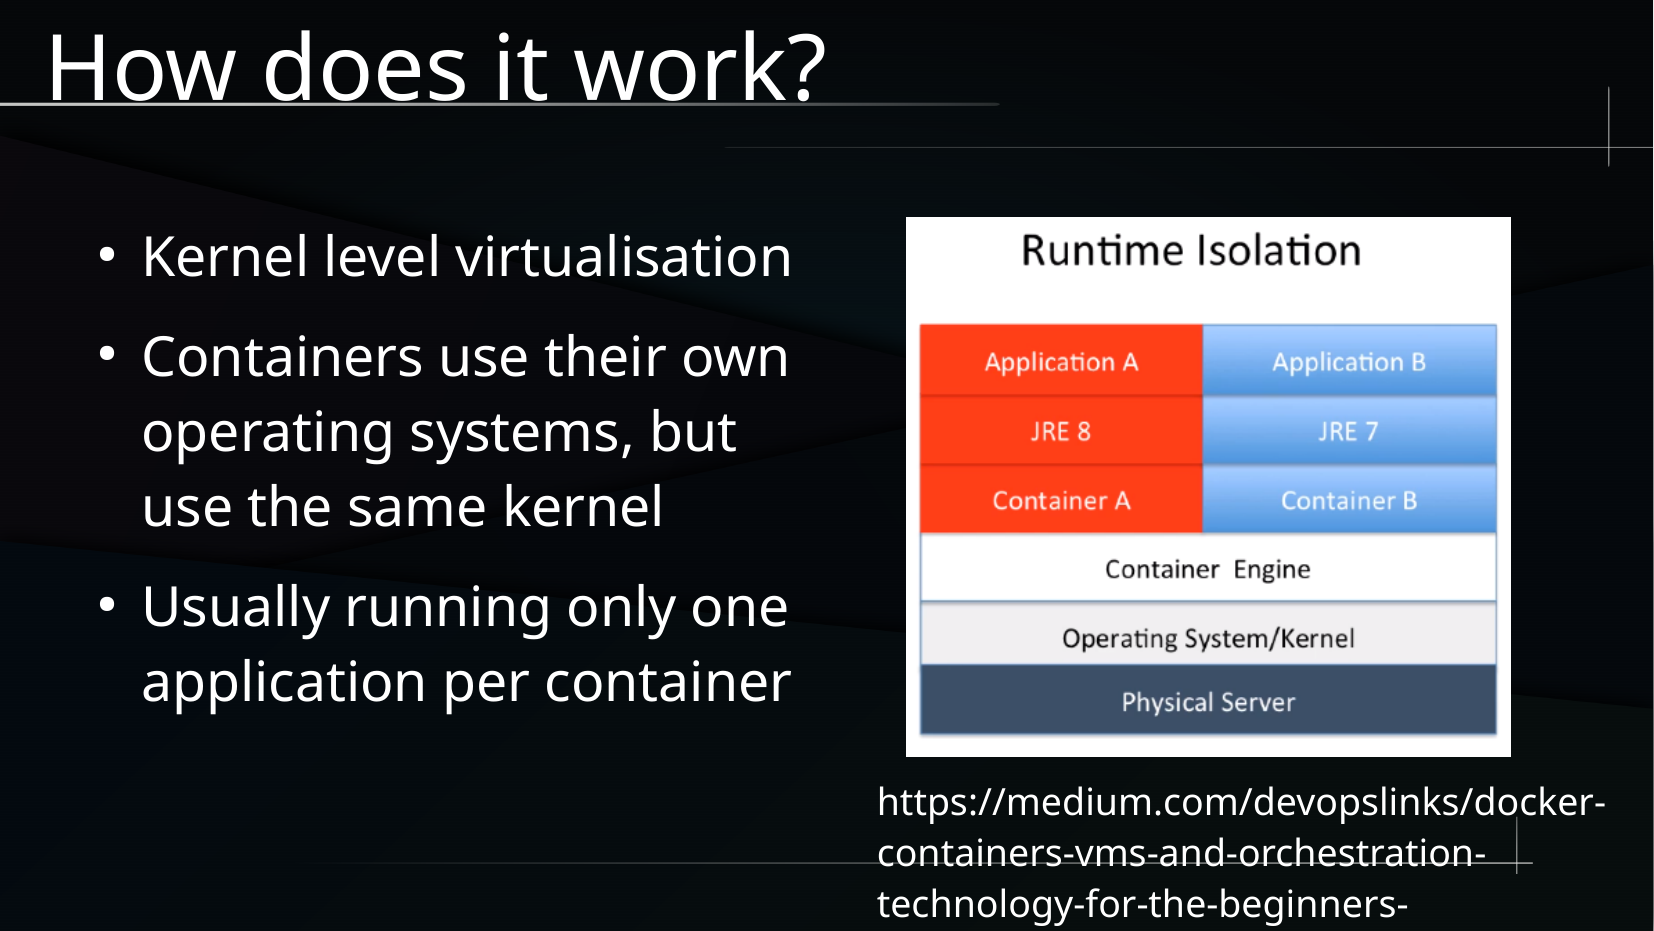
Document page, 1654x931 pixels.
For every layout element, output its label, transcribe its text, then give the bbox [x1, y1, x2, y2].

title How does it work? [44, 9, 1610, 121]
list Kernel level virtualisation Containers use their own operating systems, but use the same kernel Usually running only one application per container [82, 217, 809, 758]
picture [0, 0, 1654, 931]
text_box https://medium.com/devopslinks/docker-containers-vms-and-orchestration-technology-for-the-beginners-68ae979bce5a [862, 767, 1642, 920]
